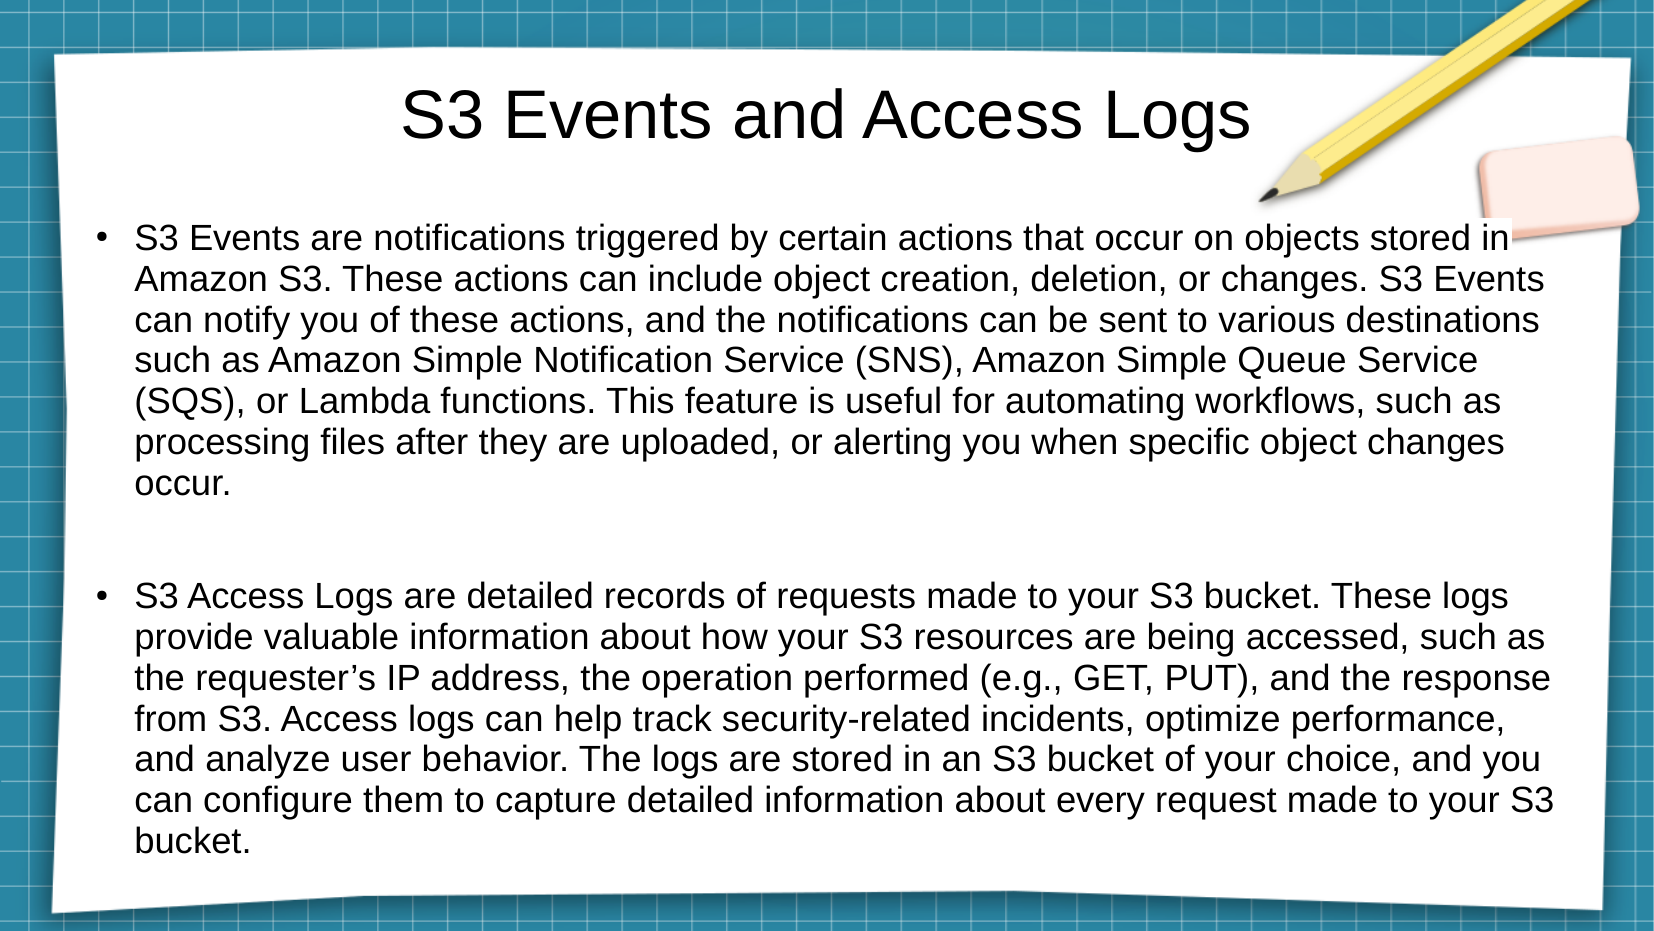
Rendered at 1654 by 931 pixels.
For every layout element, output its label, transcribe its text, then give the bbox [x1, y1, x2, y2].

title S3 Events and Access Logs [82, 37, 1571, 193]
list S3 Events are notifications triggered by certain actions that occur on objects stored in Amazon S3. These actions can include object creation, deletion, or changes. S3 Events can notify you of these actions, and the notifications can be sent to various destinations such as Amazon Simple Notification Service (SNS), Amazon Simple Queue Service (SQS), or Lambda functions. This feature is useful for automating workflows, such as processing files after they are uploaded, or alerting you when specific object changes occur. S3 Access Logs are detailed records of requests made to your S3 bucket. These logs provide valuable information about how your S3 resources are being accessed, such as the requester’s IP address, the operation performed (e.g., GET, PUT), and the response from S3. Access logs can help track security-related incidents, optimize performance, and analyze user behavior. The logs are stored in an S3 bucket of your choice, and you can configure them to capture detailed information about every request made to your S3 bucket. [82, 217, 1571, 863]
picture [0, 0, 1654, 931]
